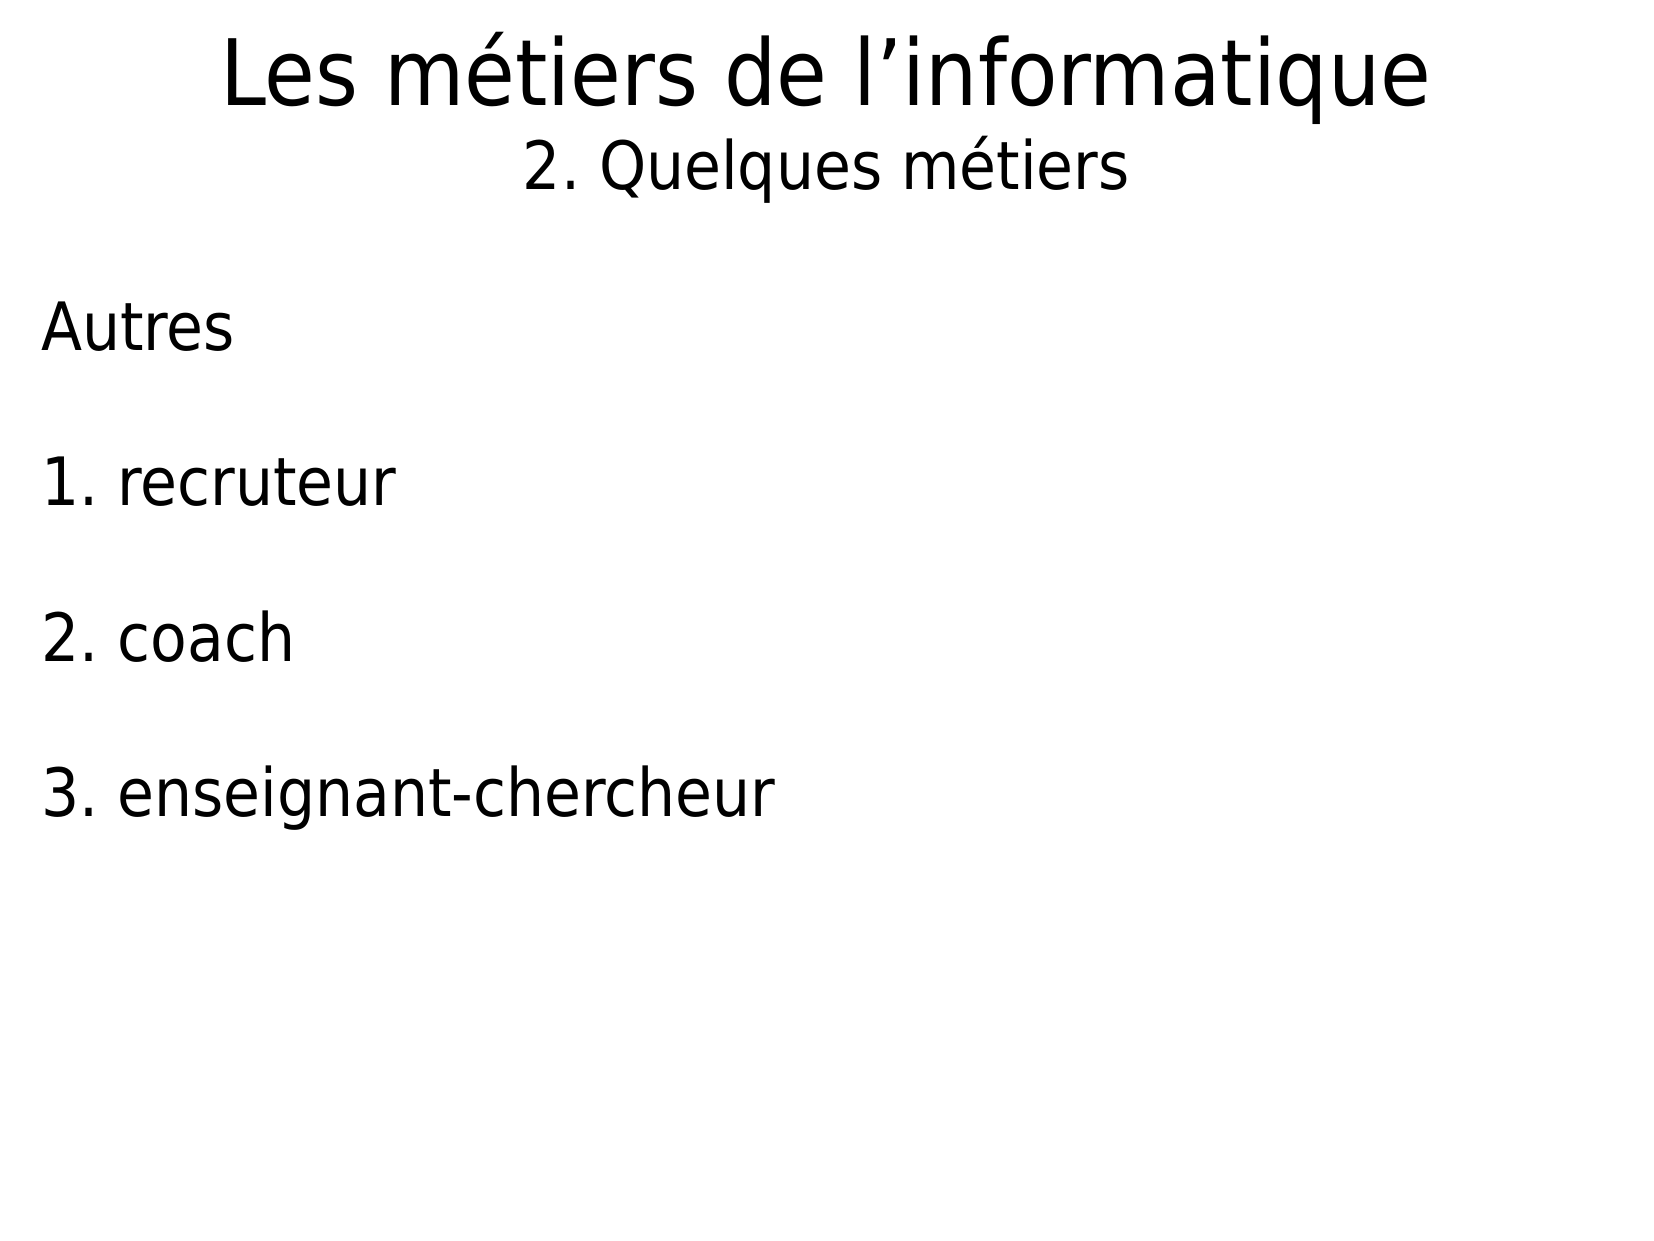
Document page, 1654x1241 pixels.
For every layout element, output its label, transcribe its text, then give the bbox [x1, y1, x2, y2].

title Autres 1. recruteur 2. coach 3. enseignant-chercheur [41, 210, 1620, 1241]
title Les métiers de l’informatique 2. Quelques métiers [41, 12, 1613, 210]
